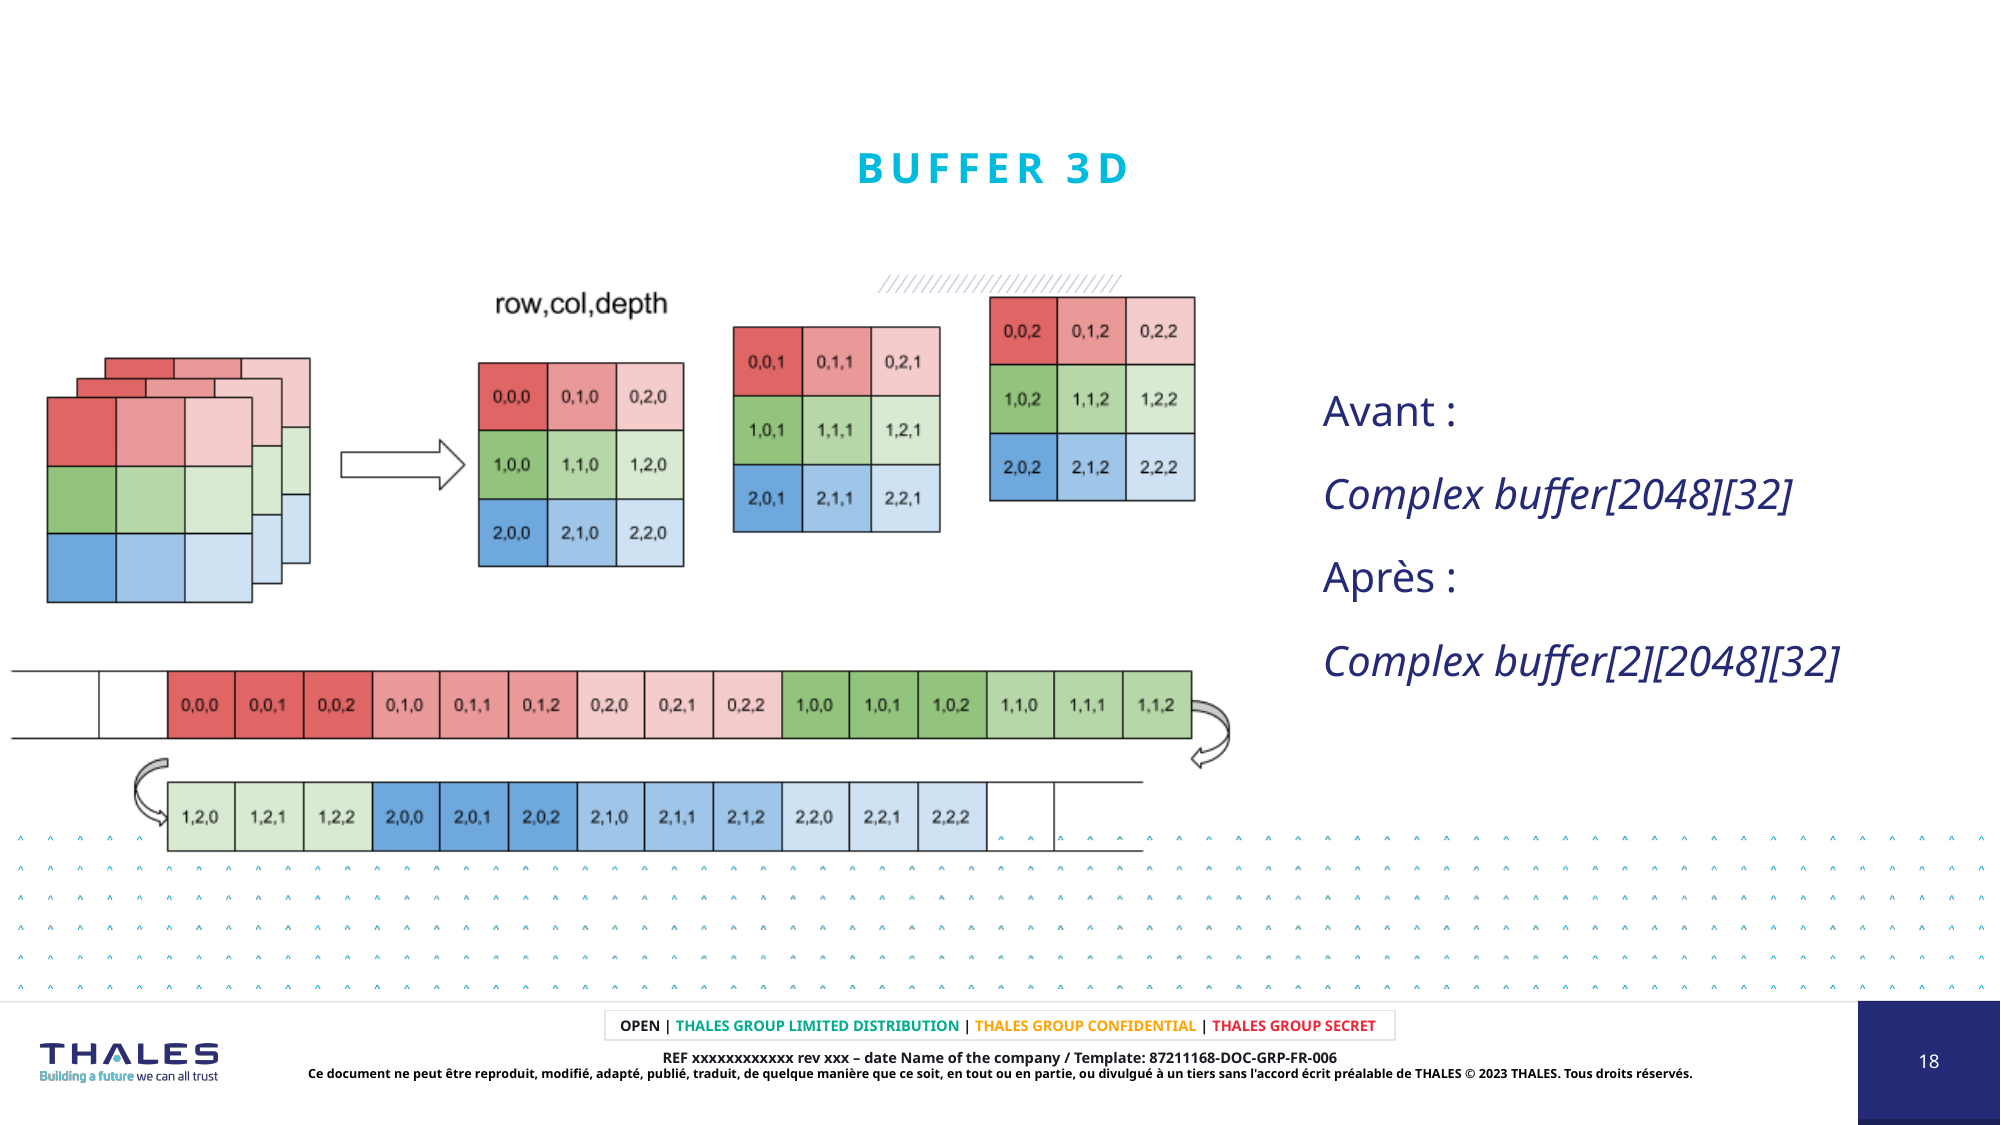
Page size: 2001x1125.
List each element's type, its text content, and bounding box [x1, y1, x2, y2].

picture [40, 1043, 218, 1083]
title Buffer 3d [283, 141, 1701, 193]
picture [0, 264, 2000, 989]
list Avant : Complex buffer[2048][32] Après : Complex buffer[2][2048][32] [1322, 360, 2000, 709]
